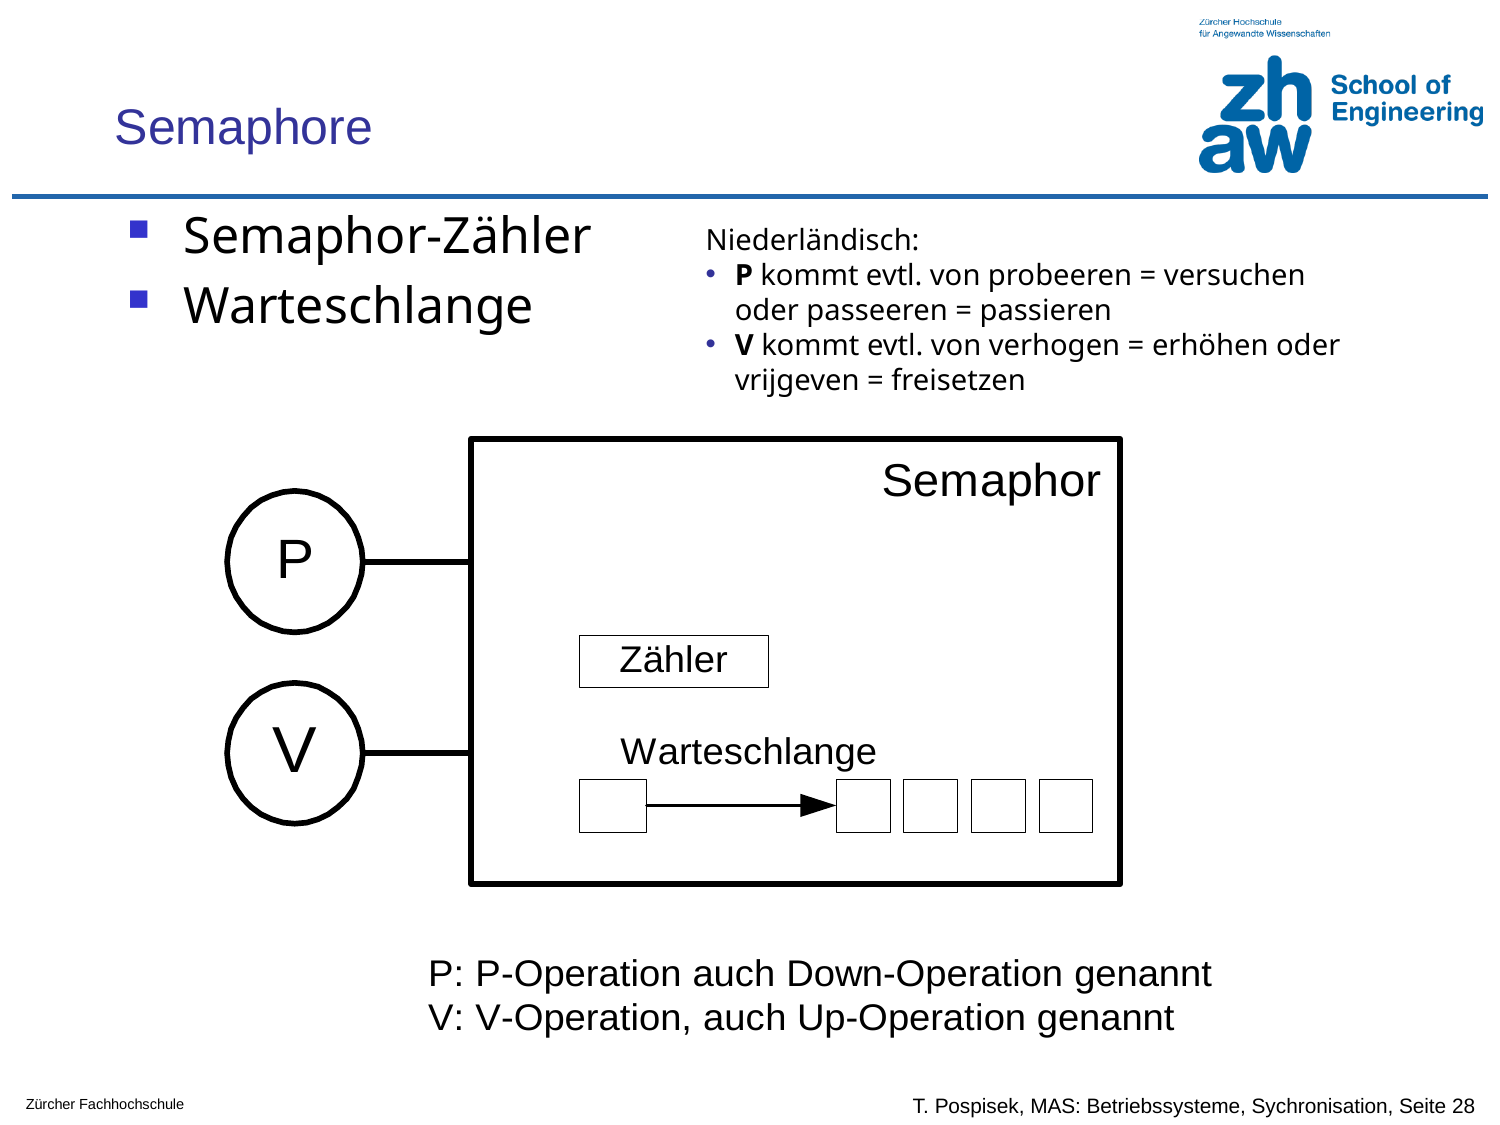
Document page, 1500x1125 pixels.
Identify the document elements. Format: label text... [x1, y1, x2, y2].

text_box Niederländisch: P kommt evtl. von probeeren = versuchen oder passeeren = passieren V kommt evtl. von verhogen = erhöhen oder vrijgeven = freisetzen [690, 214, 1388, 404]
title Semaphore [99, 50, 1379, 163]
text_box Semaphor-Zähler Warteschlange [112, 196, 1388, 397]
picture [1199, 19, 1483, 173]
picture [174, 389, 1355, 1099]
